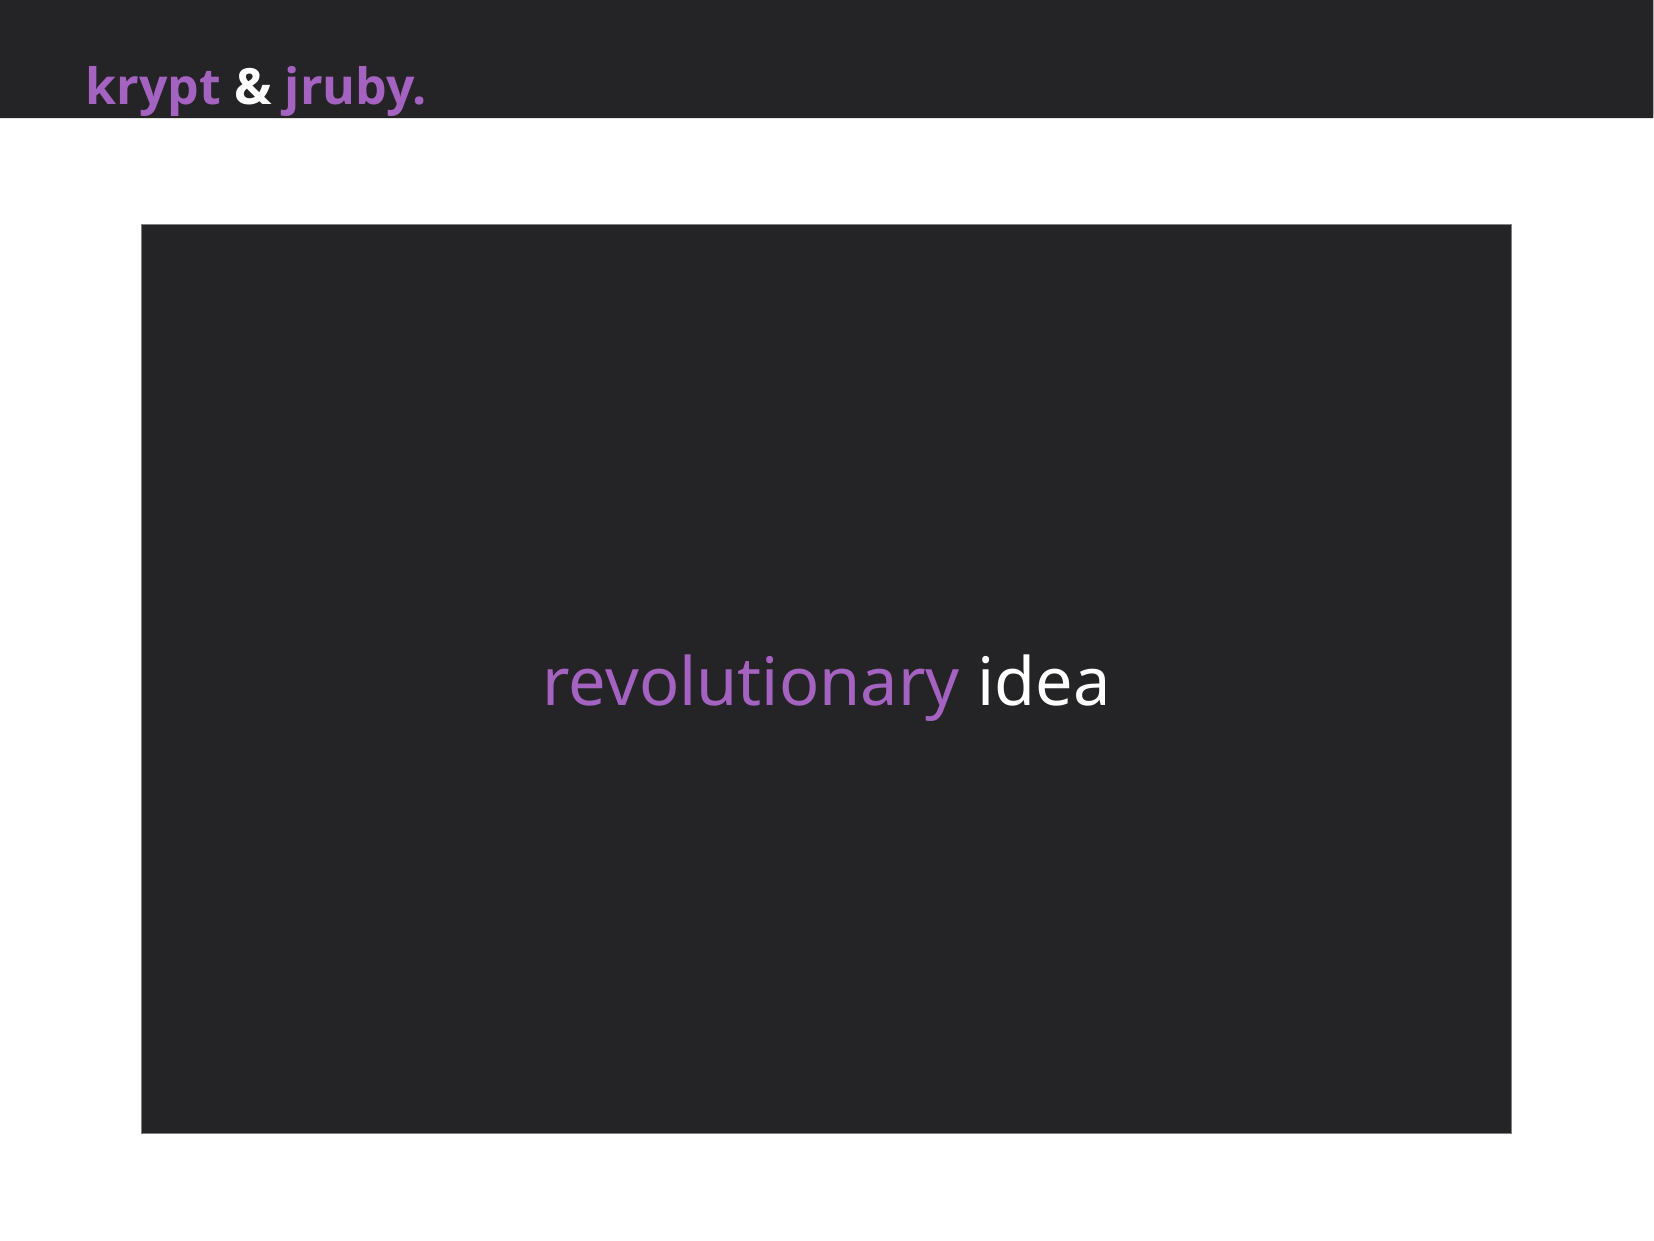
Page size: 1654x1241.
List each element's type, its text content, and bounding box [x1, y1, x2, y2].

text_box krypt & jruby. [70, 43, 1359, 119]
text_box [0, 0, 1654, 119]
text_box [165, 531, 1441, 1087]
text_box revolutionary idea [141, 224, 1512, 1134]
